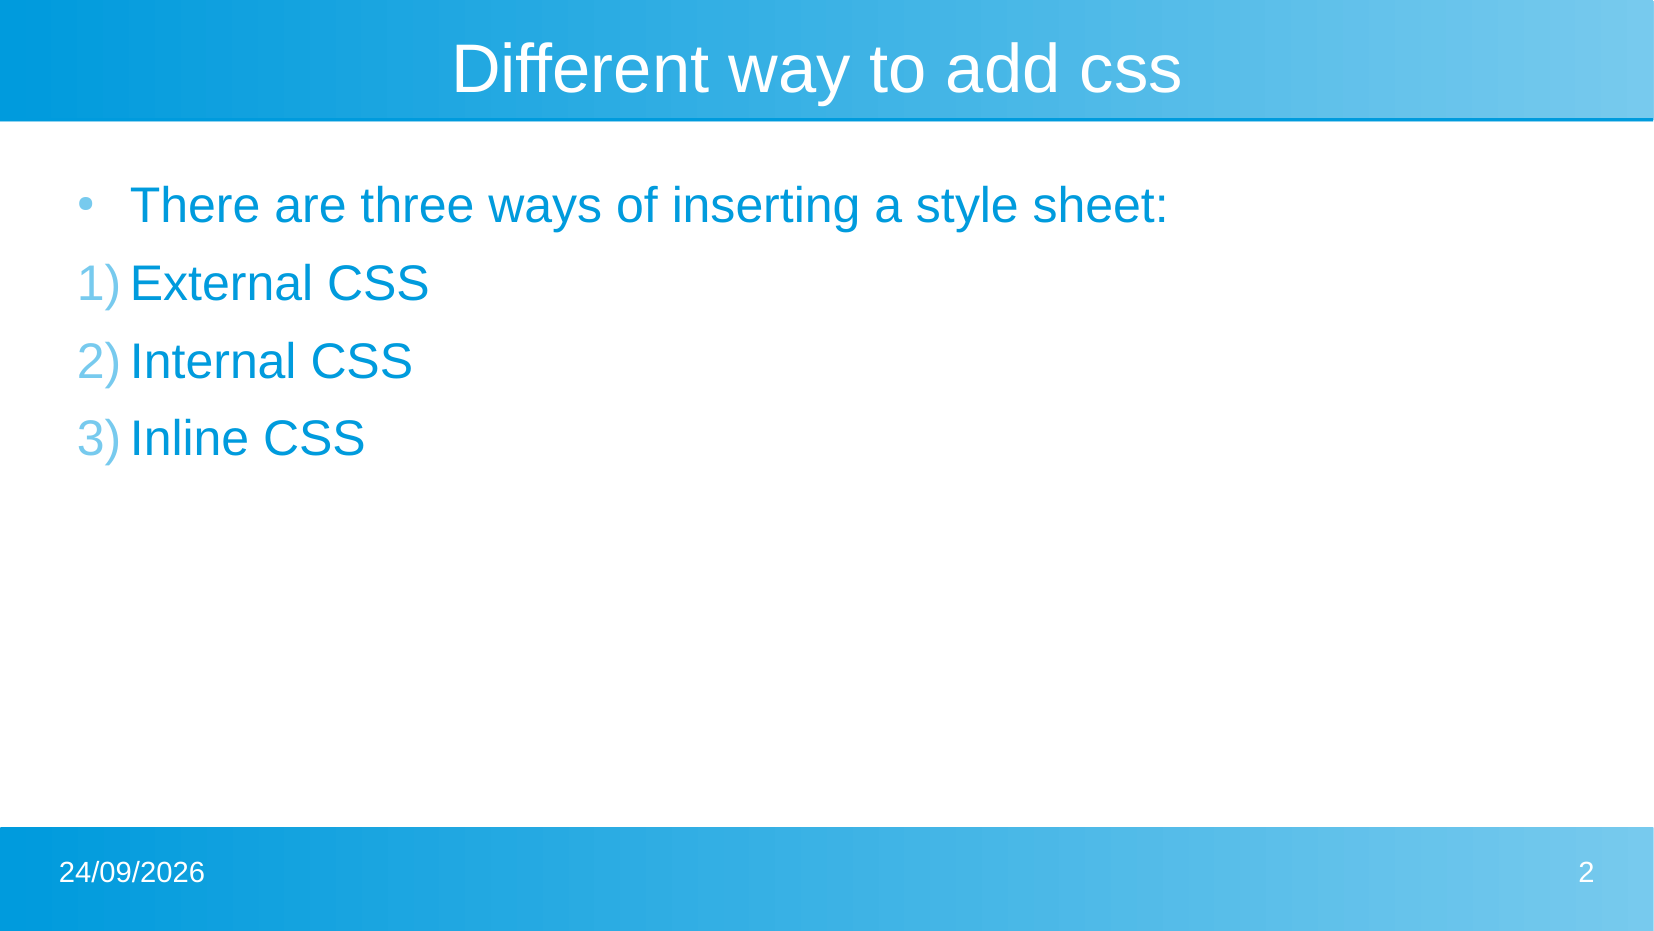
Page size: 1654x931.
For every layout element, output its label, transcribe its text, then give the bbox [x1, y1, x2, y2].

title Different way to add css [59, 29, 1595, 108]
list There are three ways of inserting a style sheet: External CSS Internal CSS Inline CSS [59, 177, 1595, 768]
